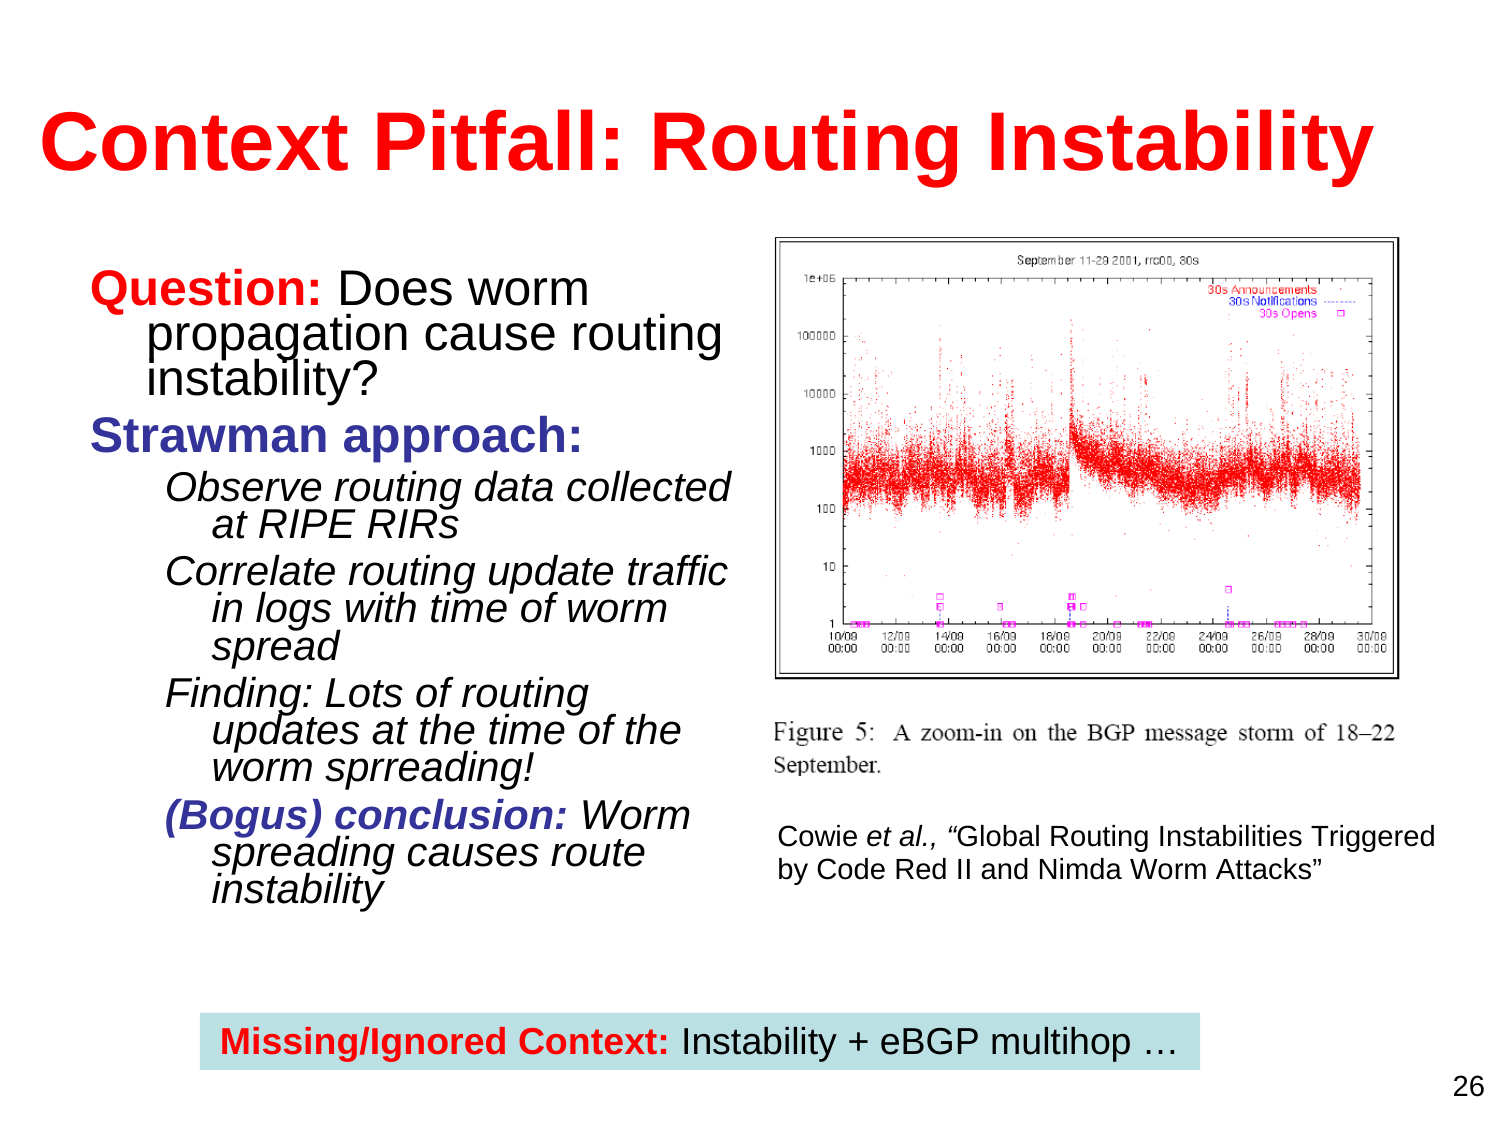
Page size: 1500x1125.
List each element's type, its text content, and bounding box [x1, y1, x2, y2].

text_box Missing/Ignored Context: Instability + eBGP multihop … [199, 1012, 1201, 1070]
text_box Cowie et al., “Global Routing Instabilities Triggered by Code Red II and Nimda Worm Attacks” [762, 812, 1475, 894]
list Question: Does worm propagation cause routing instability? Strawman approach: Observe routing data collected at RIPE RIRs Correlate routing update traffic in logs with time of worm spread Finding: Lots of routing updates at the time of the worm sprreading! (Bogus) conclusion: Worm spreading causes route instability [75, 262, 763, 1007]
picture [774, 237, 1408, 776]
title Context Pitfall: Routing Instability [24, 47, 1463, 236]
